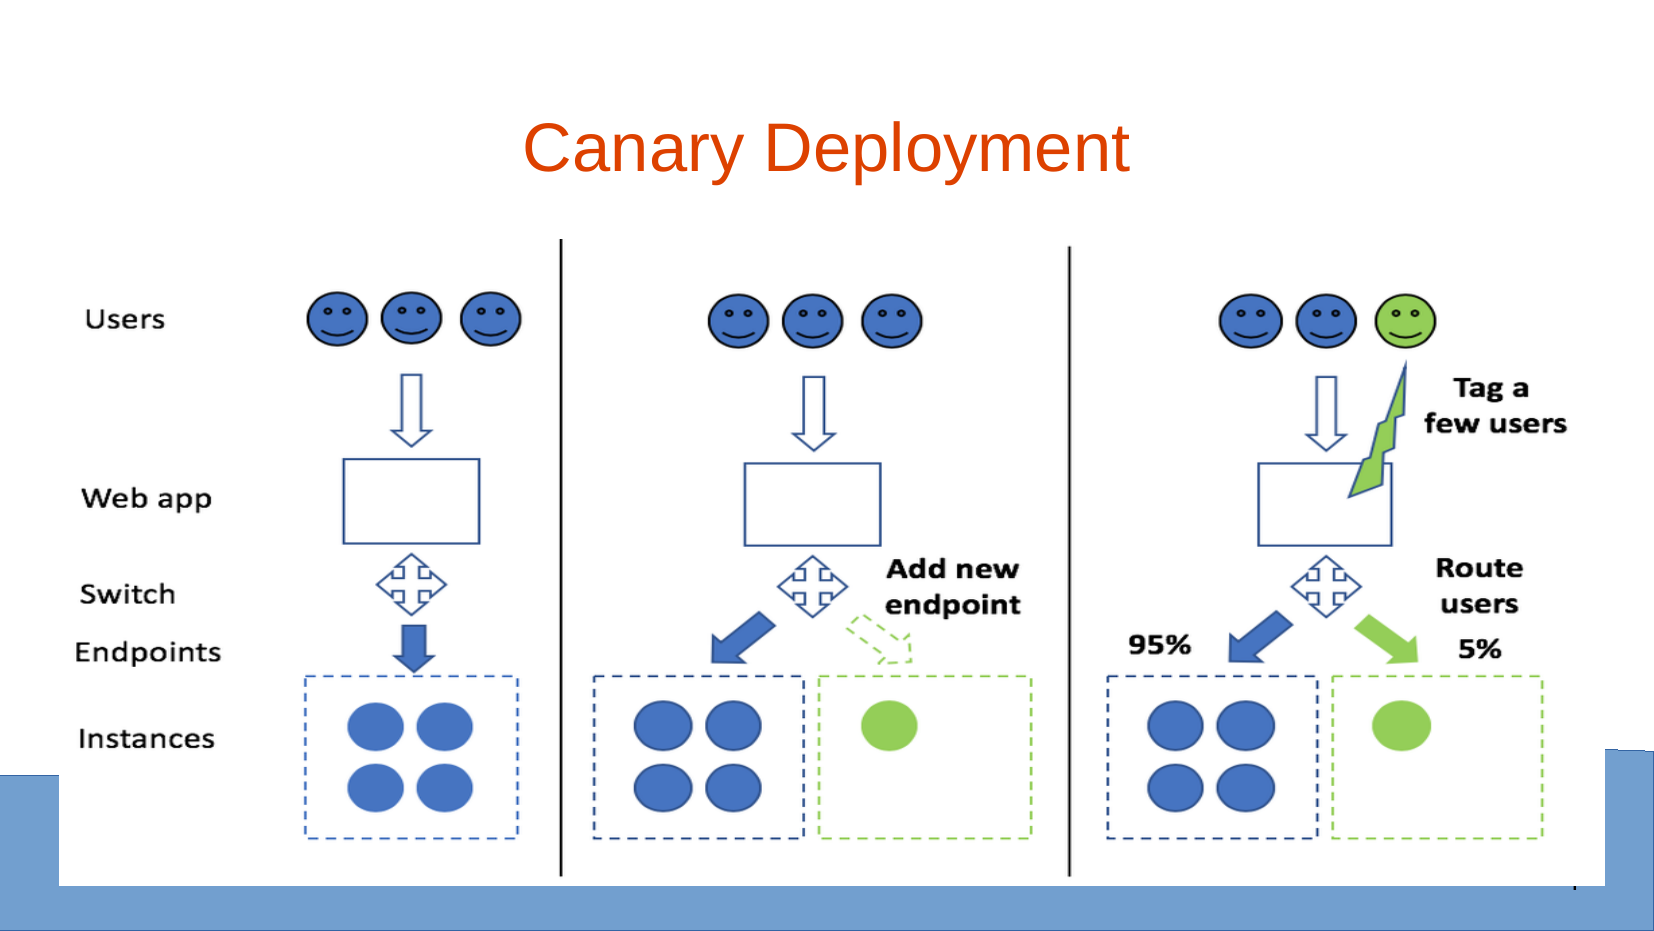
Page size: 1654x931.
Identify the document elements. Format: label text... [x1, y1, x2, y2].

picture [59, 239, 1605, 886]
title Canary Deployment [88, 59, 1565, 237]
